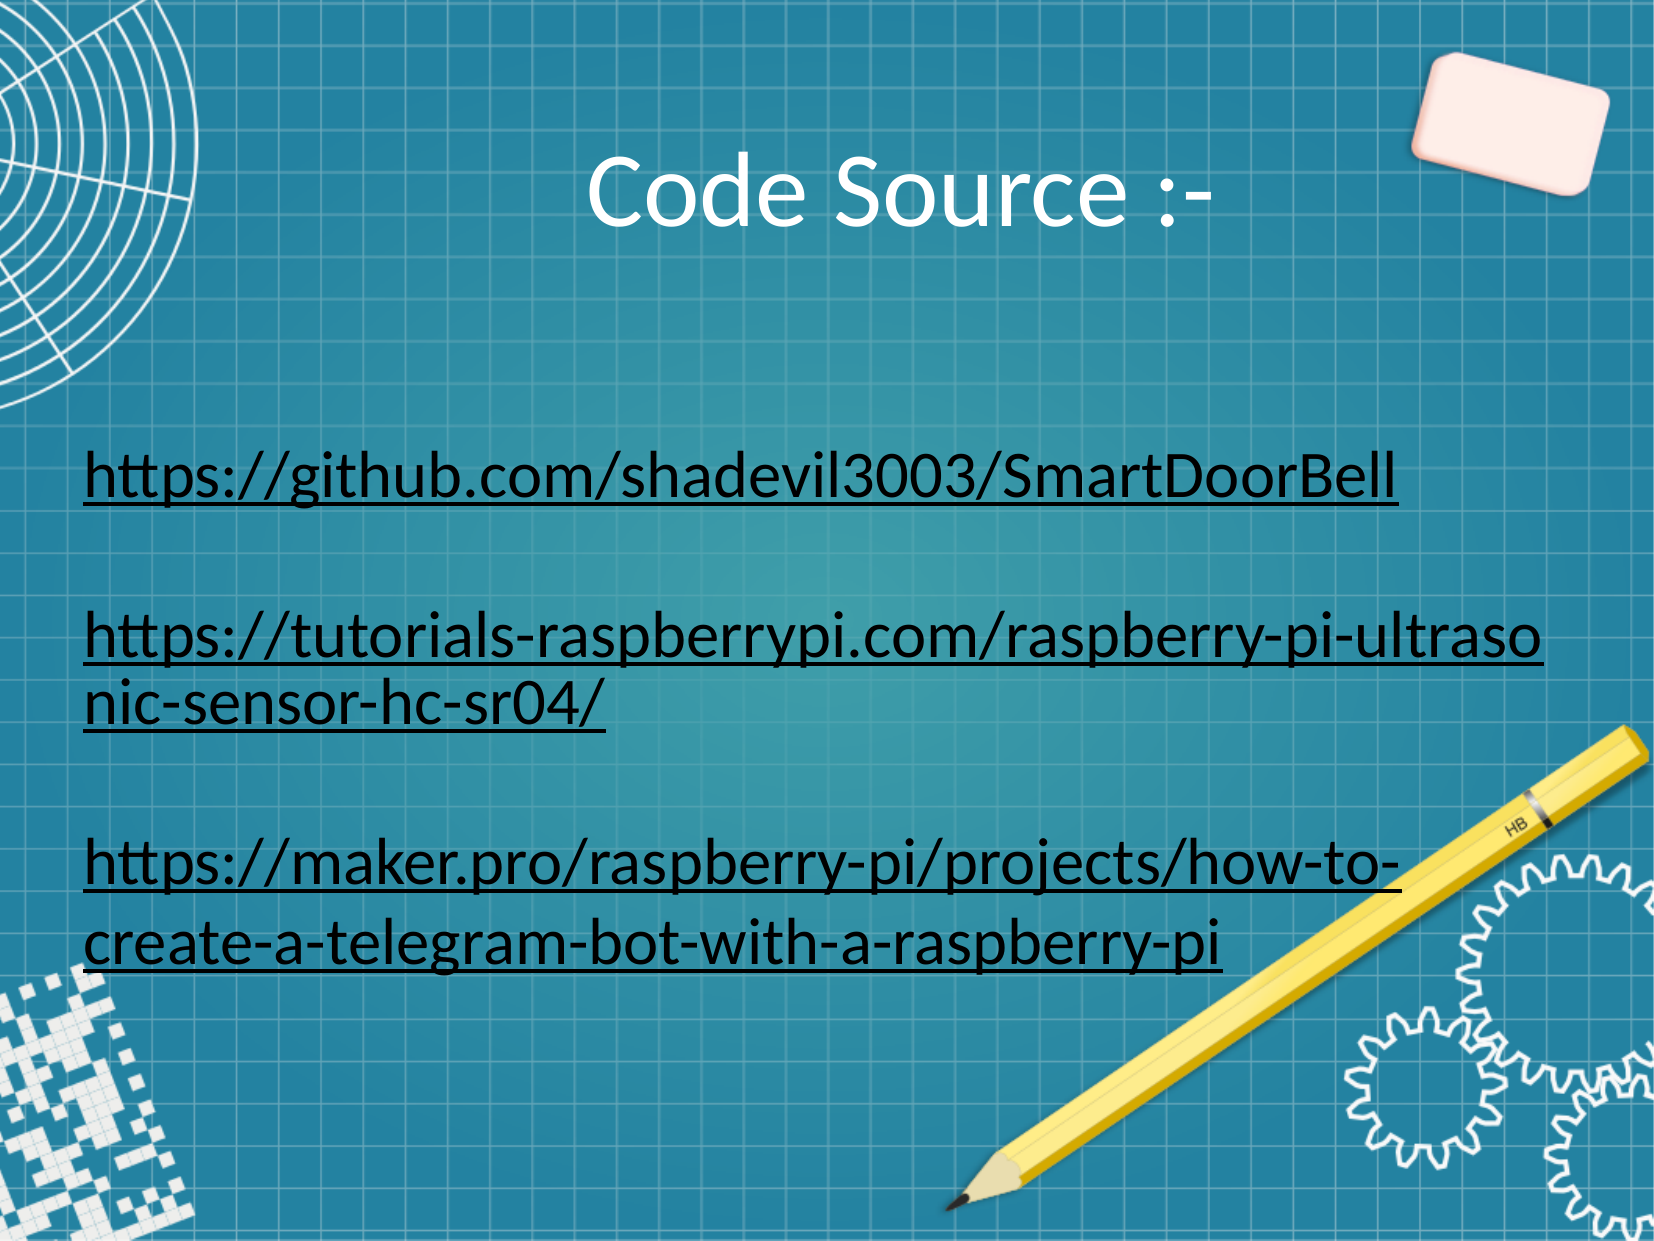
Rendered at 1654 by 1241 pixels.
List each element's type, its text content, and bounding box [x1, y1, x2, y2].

text_box Code Source :- [438, 112, 1364, 257]
text_box https://github.com/shadevil3003/SmartDoorBell https://tutorials-raspberrypi.com/raspberry-pi-ultrasonic-sensor-hc-sr04/ https://maker.pro/raspberry-pi/projects/how-to-create-a-telegram-bot-with-a-raspberry-pi [68, 423, 1574, 1005]
